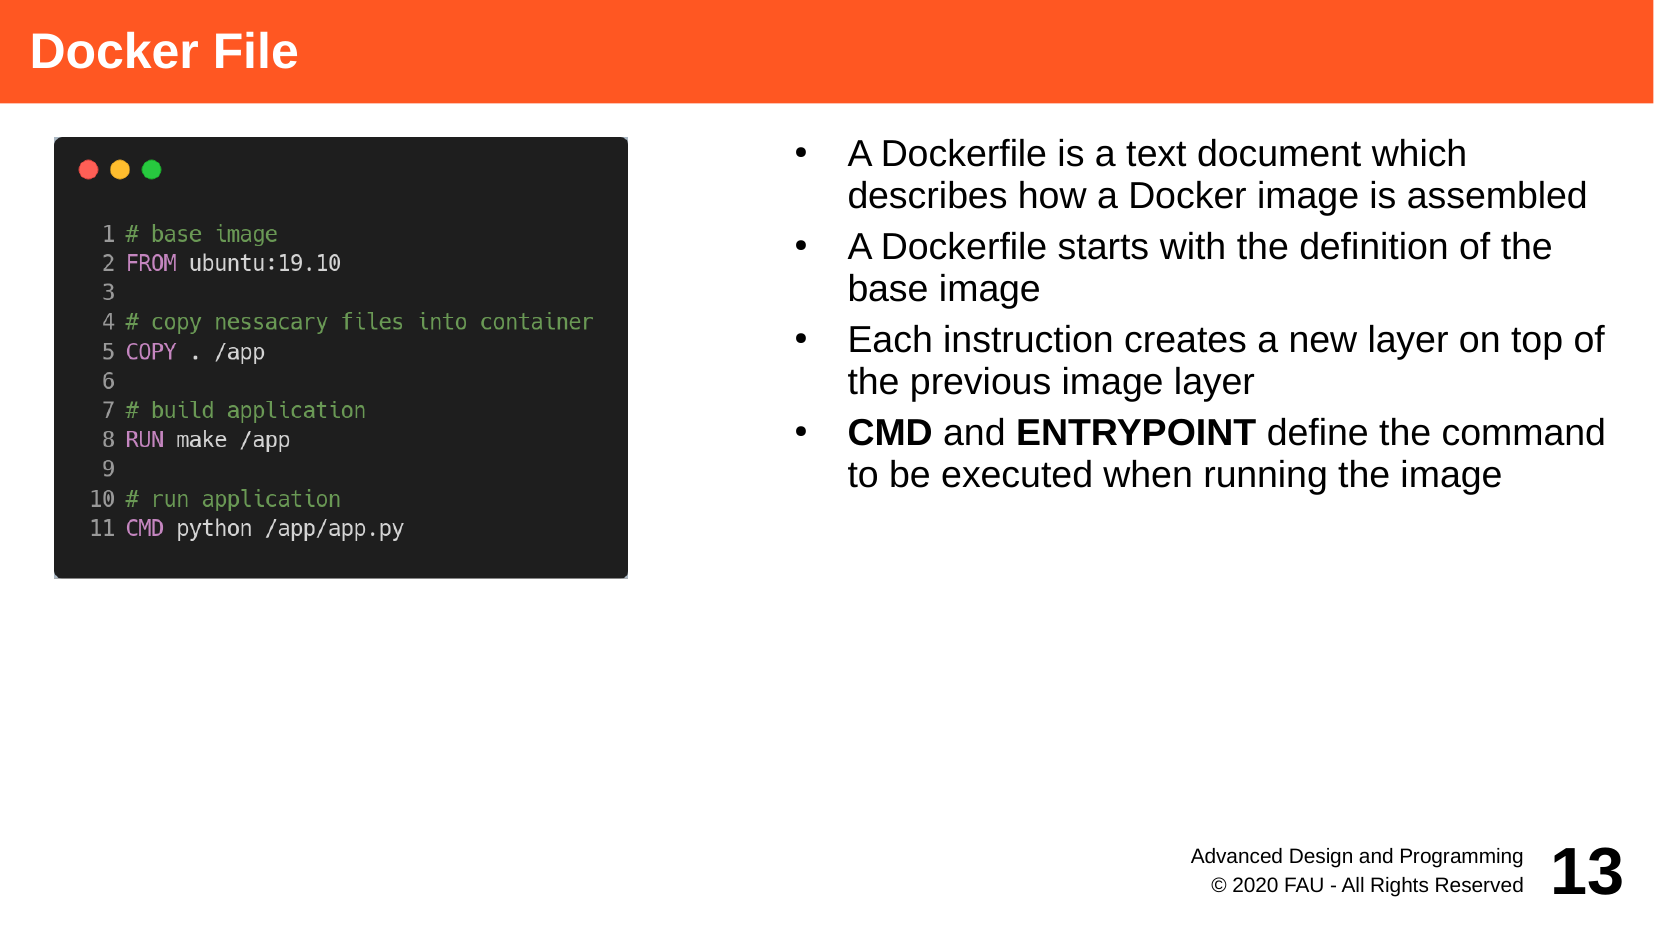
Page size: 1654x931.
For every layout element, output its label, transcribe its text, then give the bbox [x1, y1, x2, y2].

picture [54, 136, 628, 579]
list A Dockerfile is a text document which describes how a Docker image is assembled A Dockerfile starts with the definition of the base image Each instruction creates a new layer on top of the previous image layer CMD and ENTRYPOINT define the command to be executed when running the image [776, 132, 1625, 813]
title Docker File [0, 0, 1654, 104]
